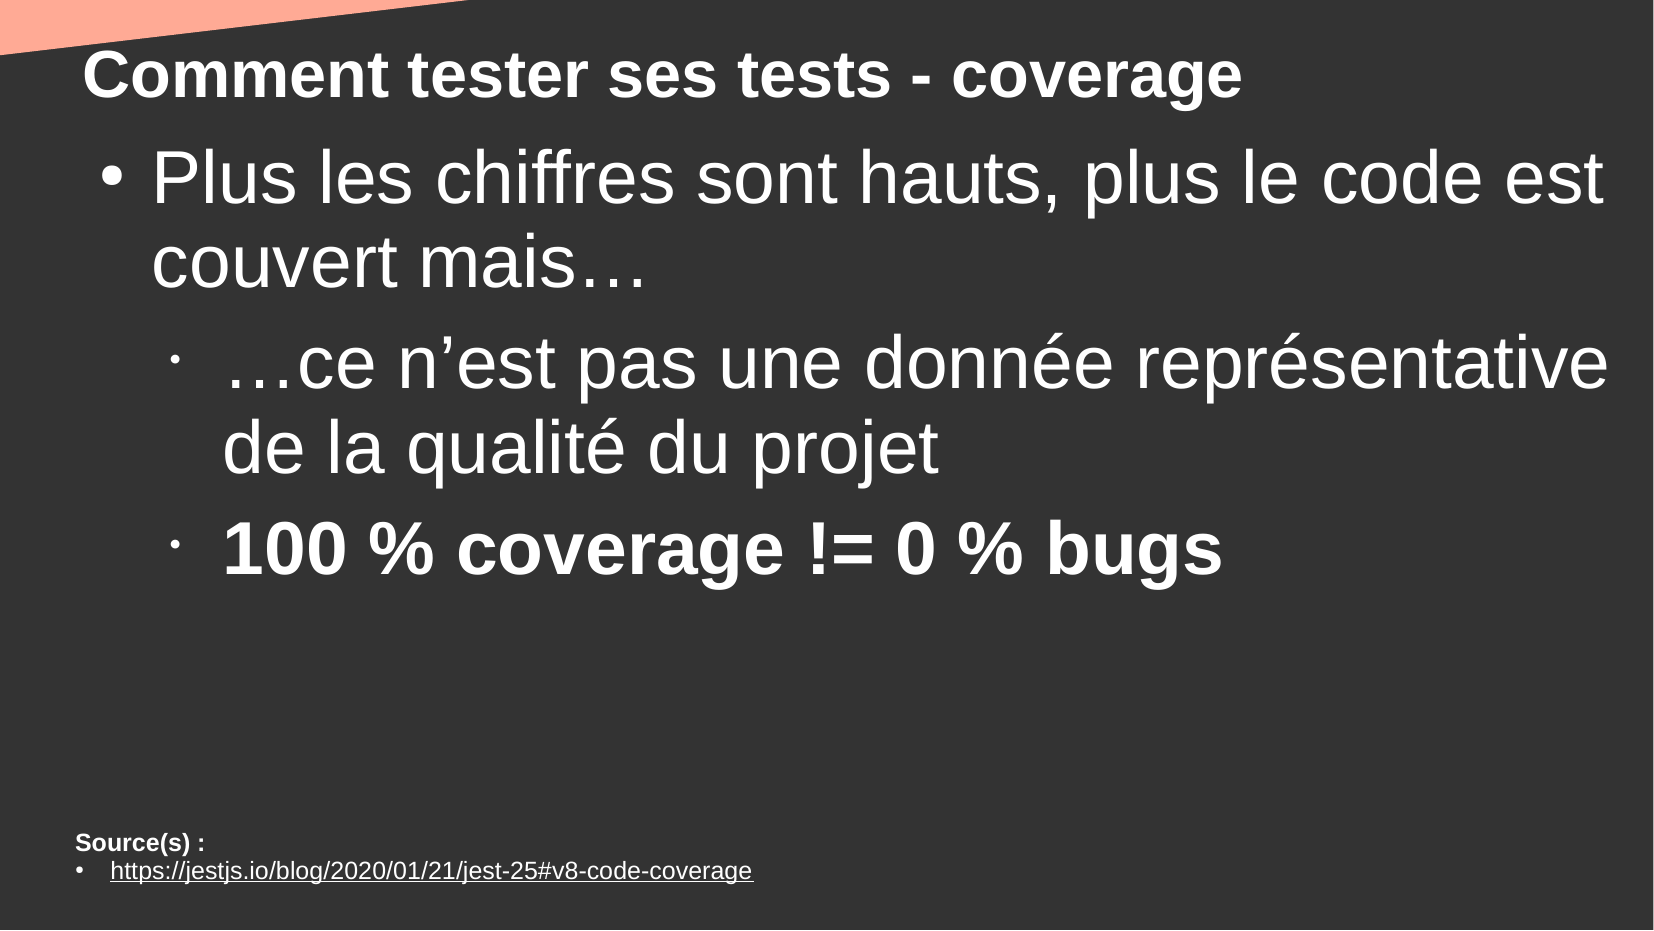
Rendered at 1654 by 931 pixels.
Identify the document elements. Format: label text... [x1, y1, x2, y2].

list Plus les chiffres sont hauts, plus le code est couvert mais… …ce n’est pas une donnée représentative de la qualité du projet 100 % coverage != 0 % bugs [80, 135, 1619, 804]
text_box [0, 0, 469, 56]
text_box Source(s) : https://jestjs.io/blog/2020/01/21/jest-25#v8-code-coverage [60, 821, 1546, 907]
title Comment tester ses tests - coverage [82, 37, 1571, 112]
